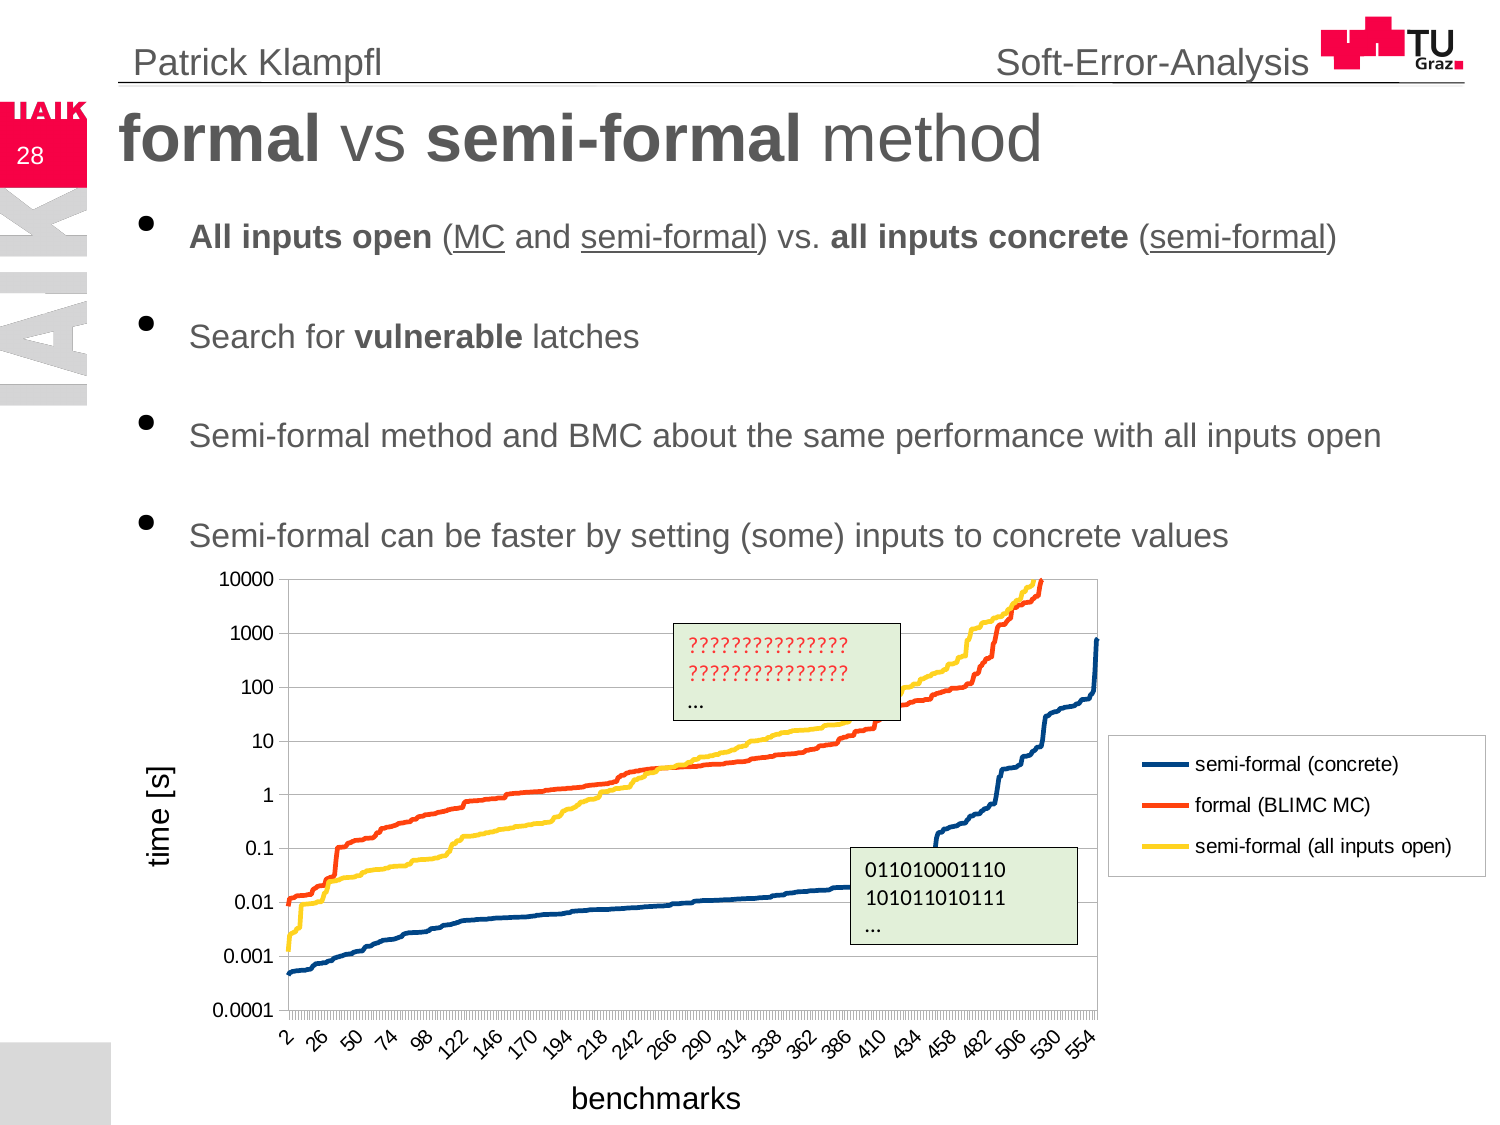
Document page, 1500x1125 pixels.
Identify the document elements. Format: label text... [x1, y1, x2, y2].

picture [1318, 12, 1466, 73]
chart [111, 566, 1500, 1125]
title formal vs semi-formal method [118, 94, 1469, 190]
picture [0, 1, 87, 406]
slide_number <number> [1, 124, 84, 185]
list All inputs open (MC and semi-formal) vs. all inputs concrete (semi-formal) Search for vulnerable latches Semi-formal method and BMC about the same performance with all inputs open Semi-formal can be faster by setting (some) inputs to concrete values [118, 190, 1469, 981]
